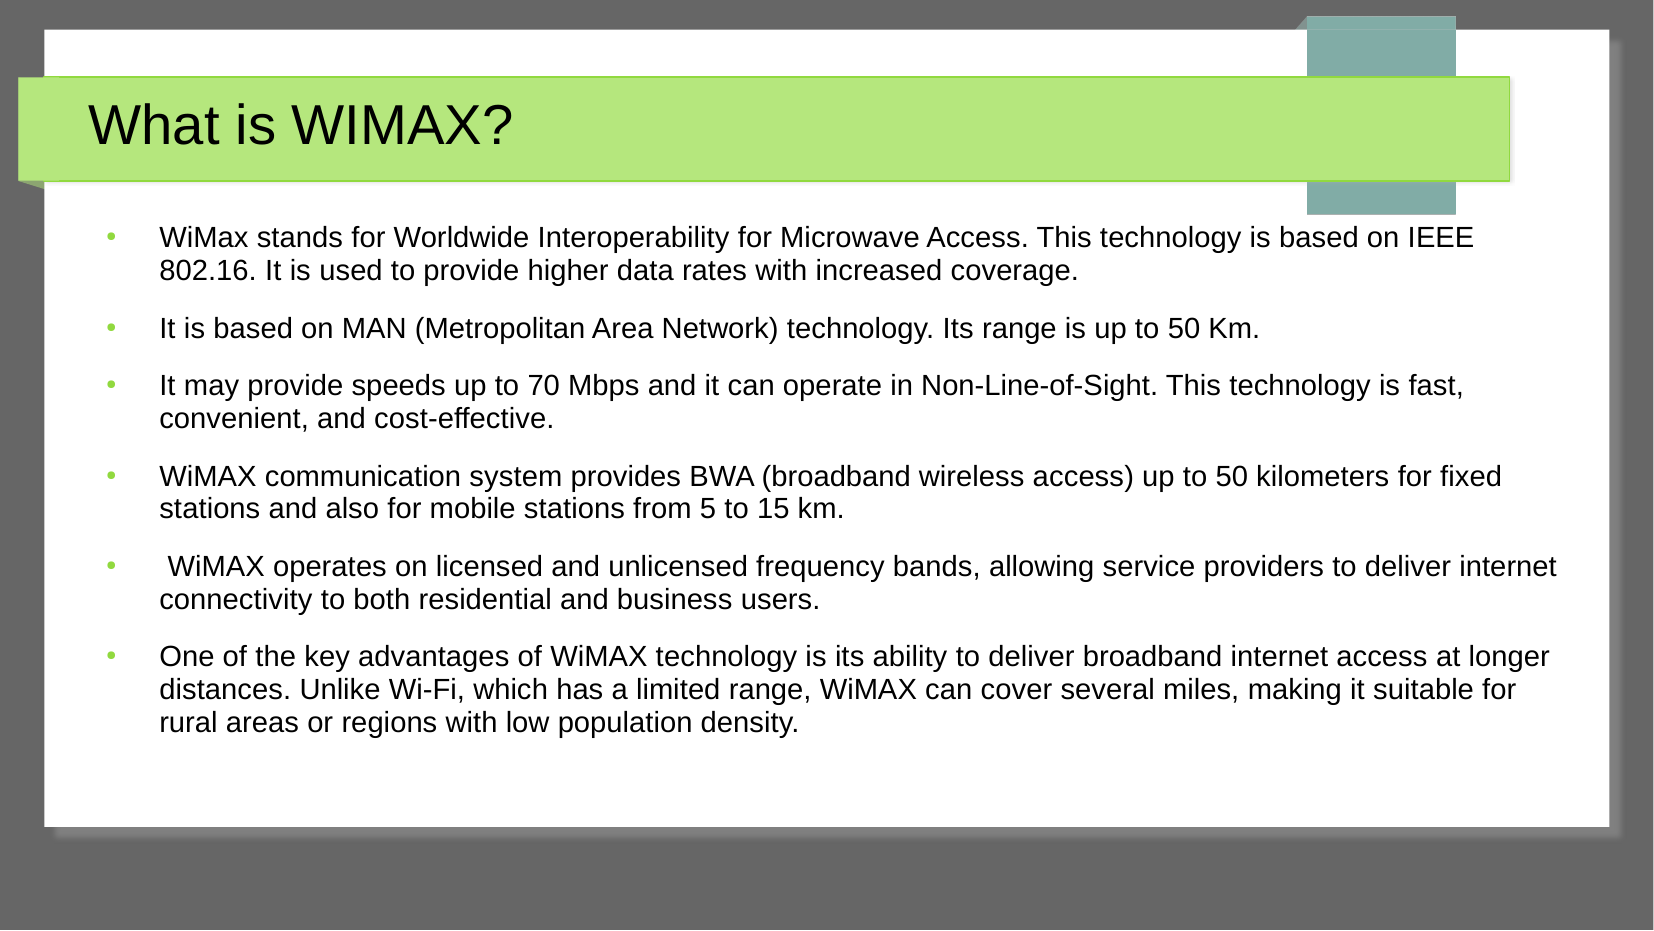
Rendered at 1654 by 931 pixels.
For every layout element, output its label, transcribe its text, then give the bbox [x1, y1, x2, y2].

title What is WIMAX? [88, 73, 1506, 178]
list WiMax stands for Worldwide Interoperability for Microwave Access. This technology is based on IEEE 802.16. It is used to provide higher data rates with increased coverage. It is based on MAN (Metropolitan Area Network) technology. Its range is up to 50 Km. It may provide speeds up to 70 Mbps and it can operate in Non-Line-of-Sight. This technology is fast, convenient, and cost-effective. WiMAX communication system provides BWA (broadband wireless access) up to 50 kilometers for fixed stations and also for mobile stations from 5 to 15 km. WiMAX operates on licensed and unlicensed frequency bands, allowing service providers to deliver internet connectivity to both residential and business users. One of the key advantages of WiMAX technology is its ability to deliver broadband internet access at longer distances. Unlike Wi-Fi, which has a limited range, WiMAX can cover several miles, making it suitable for rural areas or regions with low population density. [88, 221, 1565, 813]
